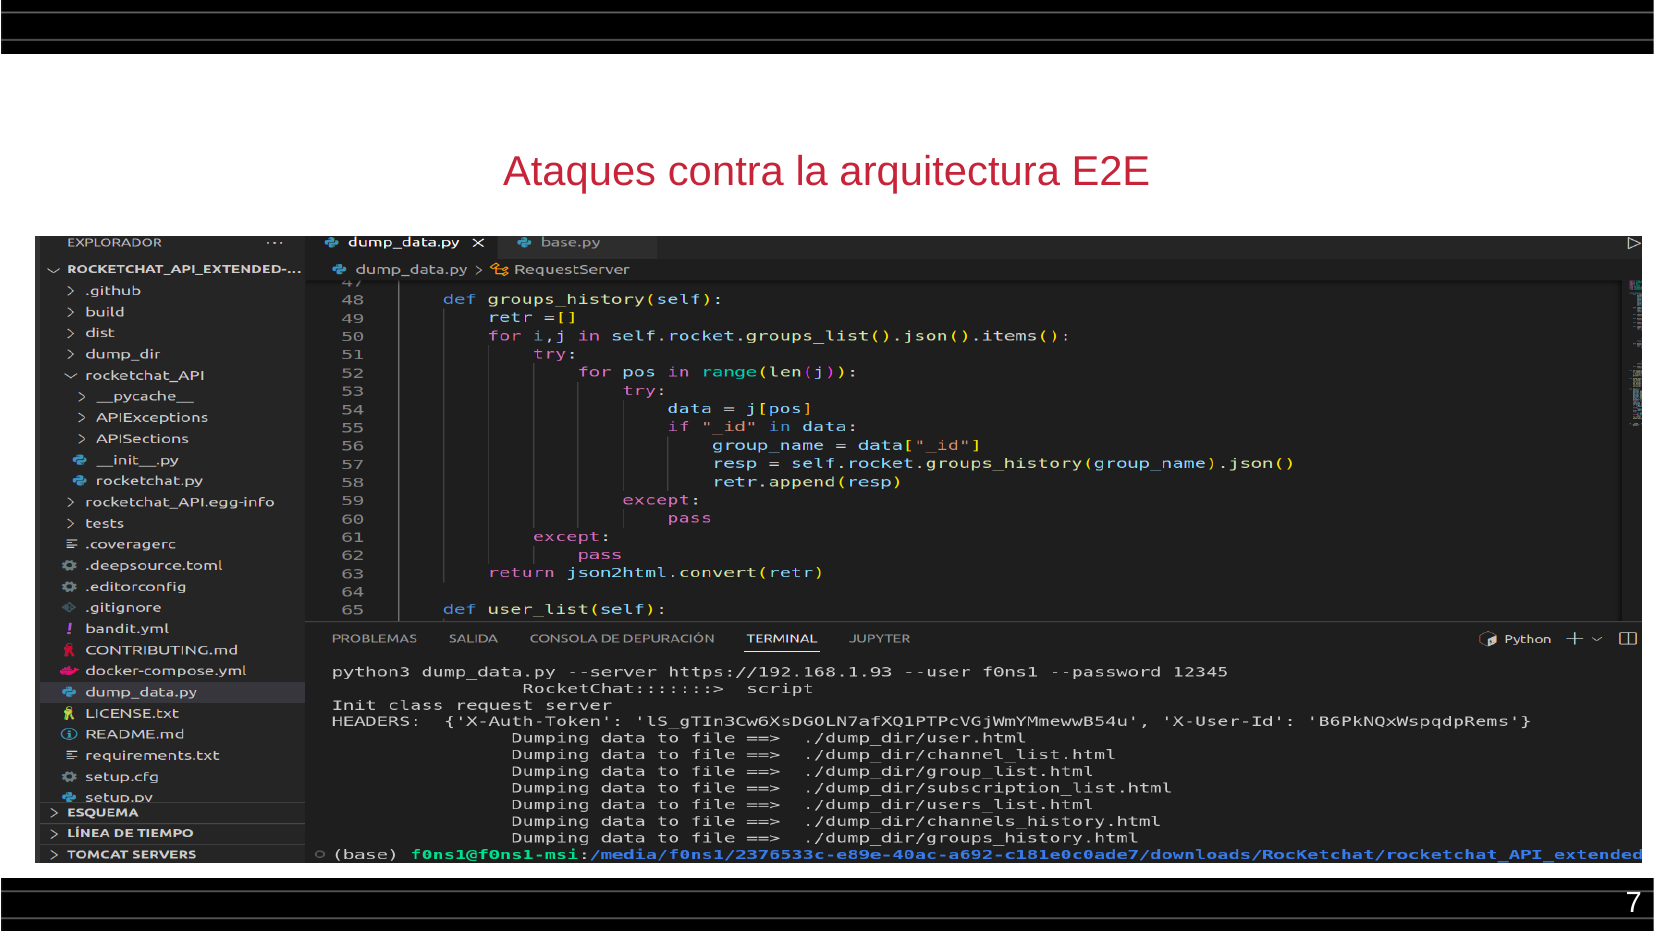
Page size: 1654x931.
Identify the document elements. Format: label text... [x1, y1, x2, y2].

picture [1, 0, 1654, 54]
picture [1, 878, 1654, 931]
title Ataques contra la arquitectura E2E [82, 92, 1571, 236]
picture [35, 236, 1642, 863]
